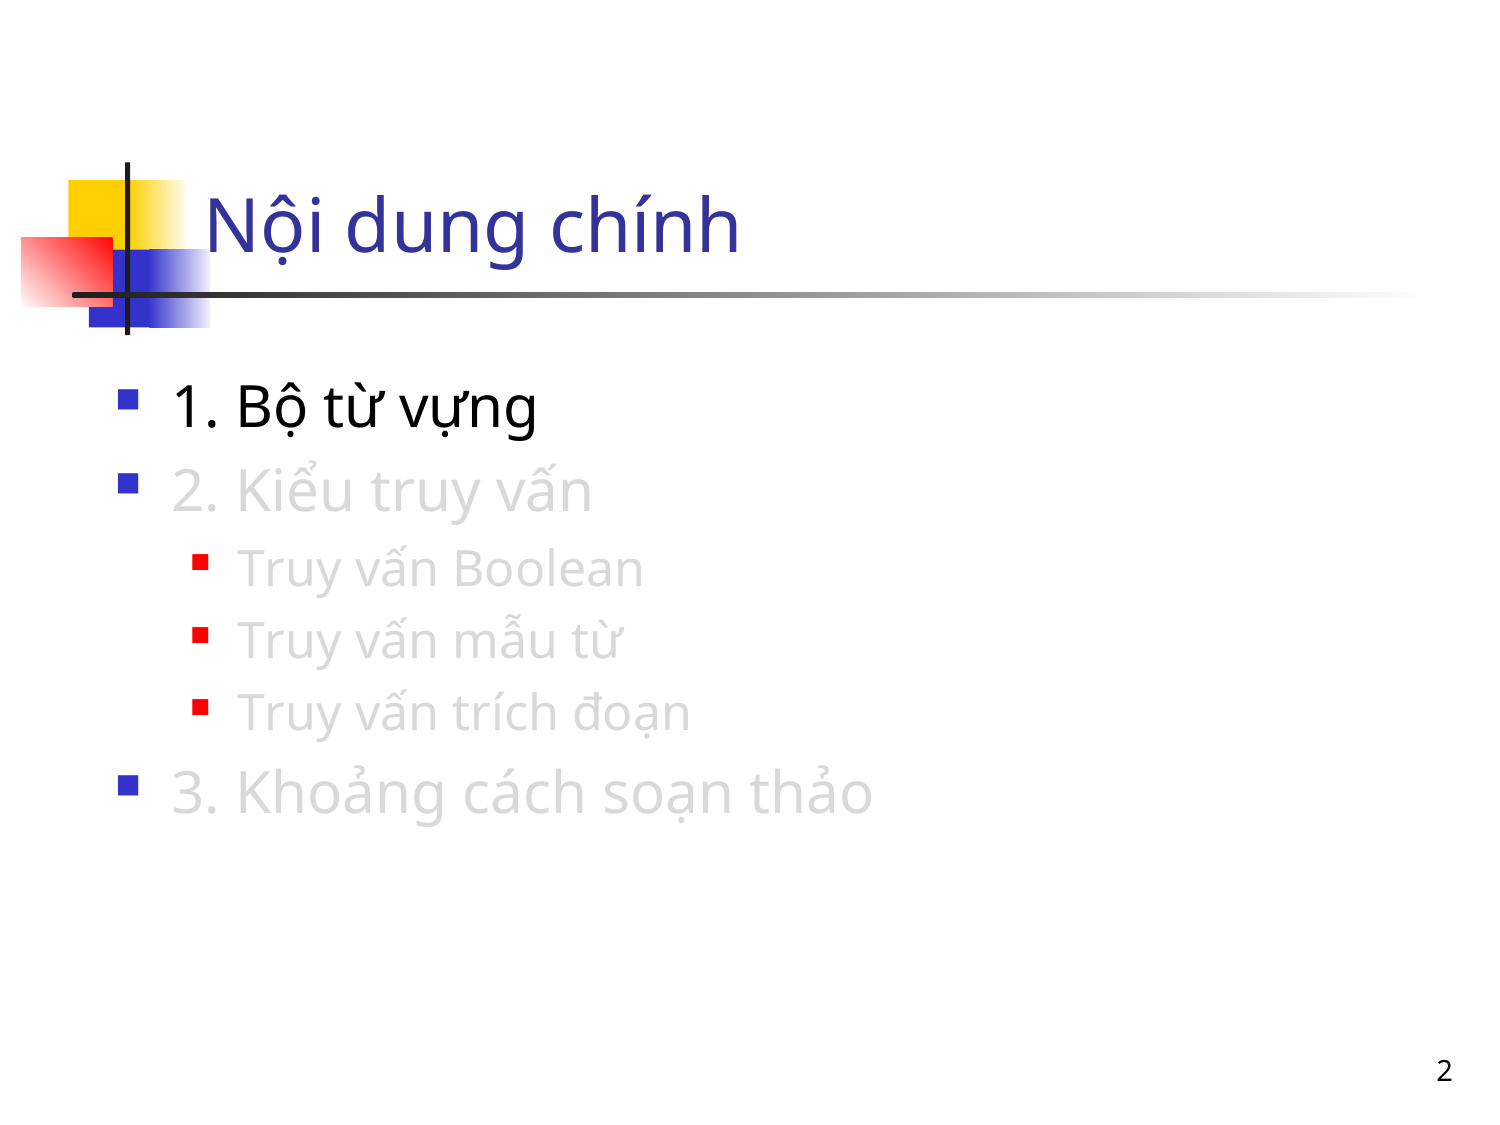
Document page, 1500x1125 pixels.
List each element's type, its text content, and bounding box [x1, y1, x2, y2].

list 1. Bộ từ vựng 2. Kiểu truy vấn Truy vấn Boolean Truy vấn mẫu từ Truy vấn trích đoạn 3. Khoảng cách soạn thảo [100, 361, 1469, 1007]
text_box <number> [1155, 1024, 1468, 1100]
title Nội dung chính [188, 35, 1468, 276]
